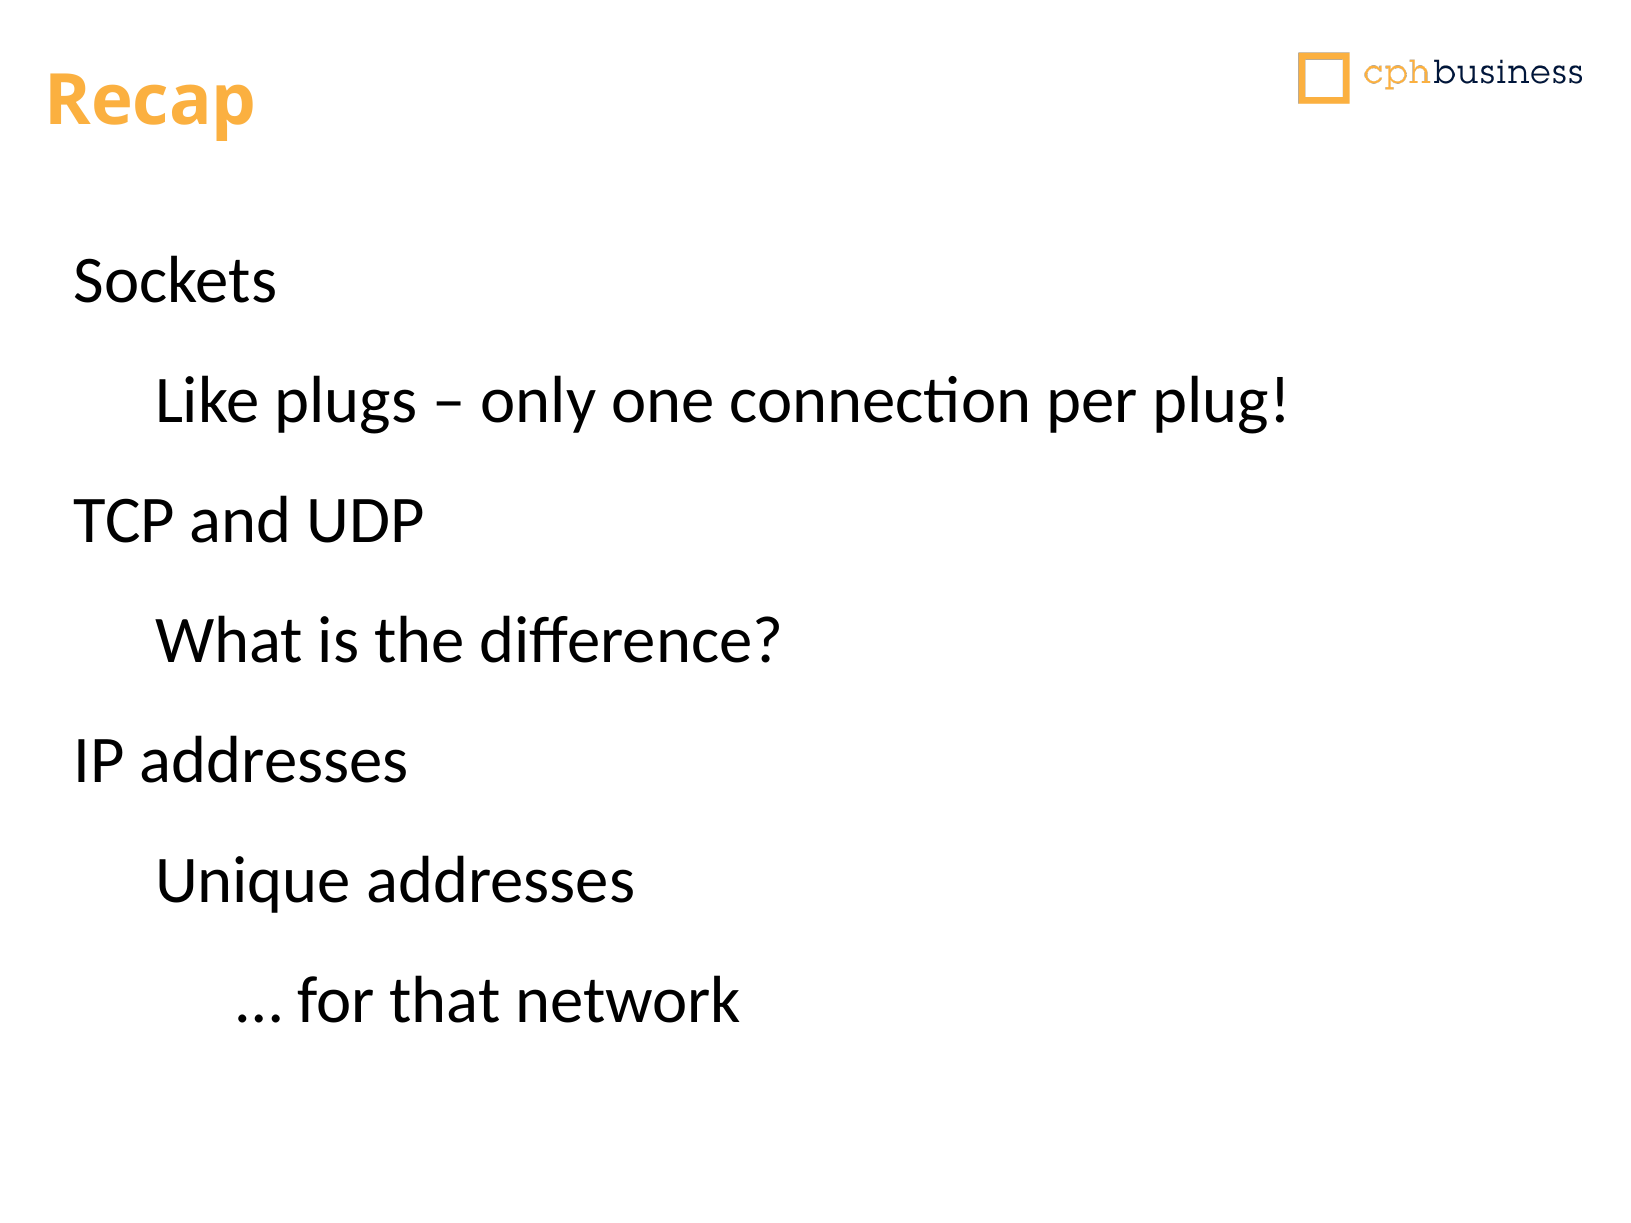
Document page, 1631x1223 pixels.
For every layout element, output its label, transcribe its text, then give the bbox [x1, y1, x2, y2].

text_box Sockets Like plugs – only one connection per plug! TCP and UDP What is the difference? IP addresses Unique addresses … for that network [59, 188, 1571, 1003]
text_box Recap [29, 46, 1364, 170]
picture [1247, 1, 1631, 155]
